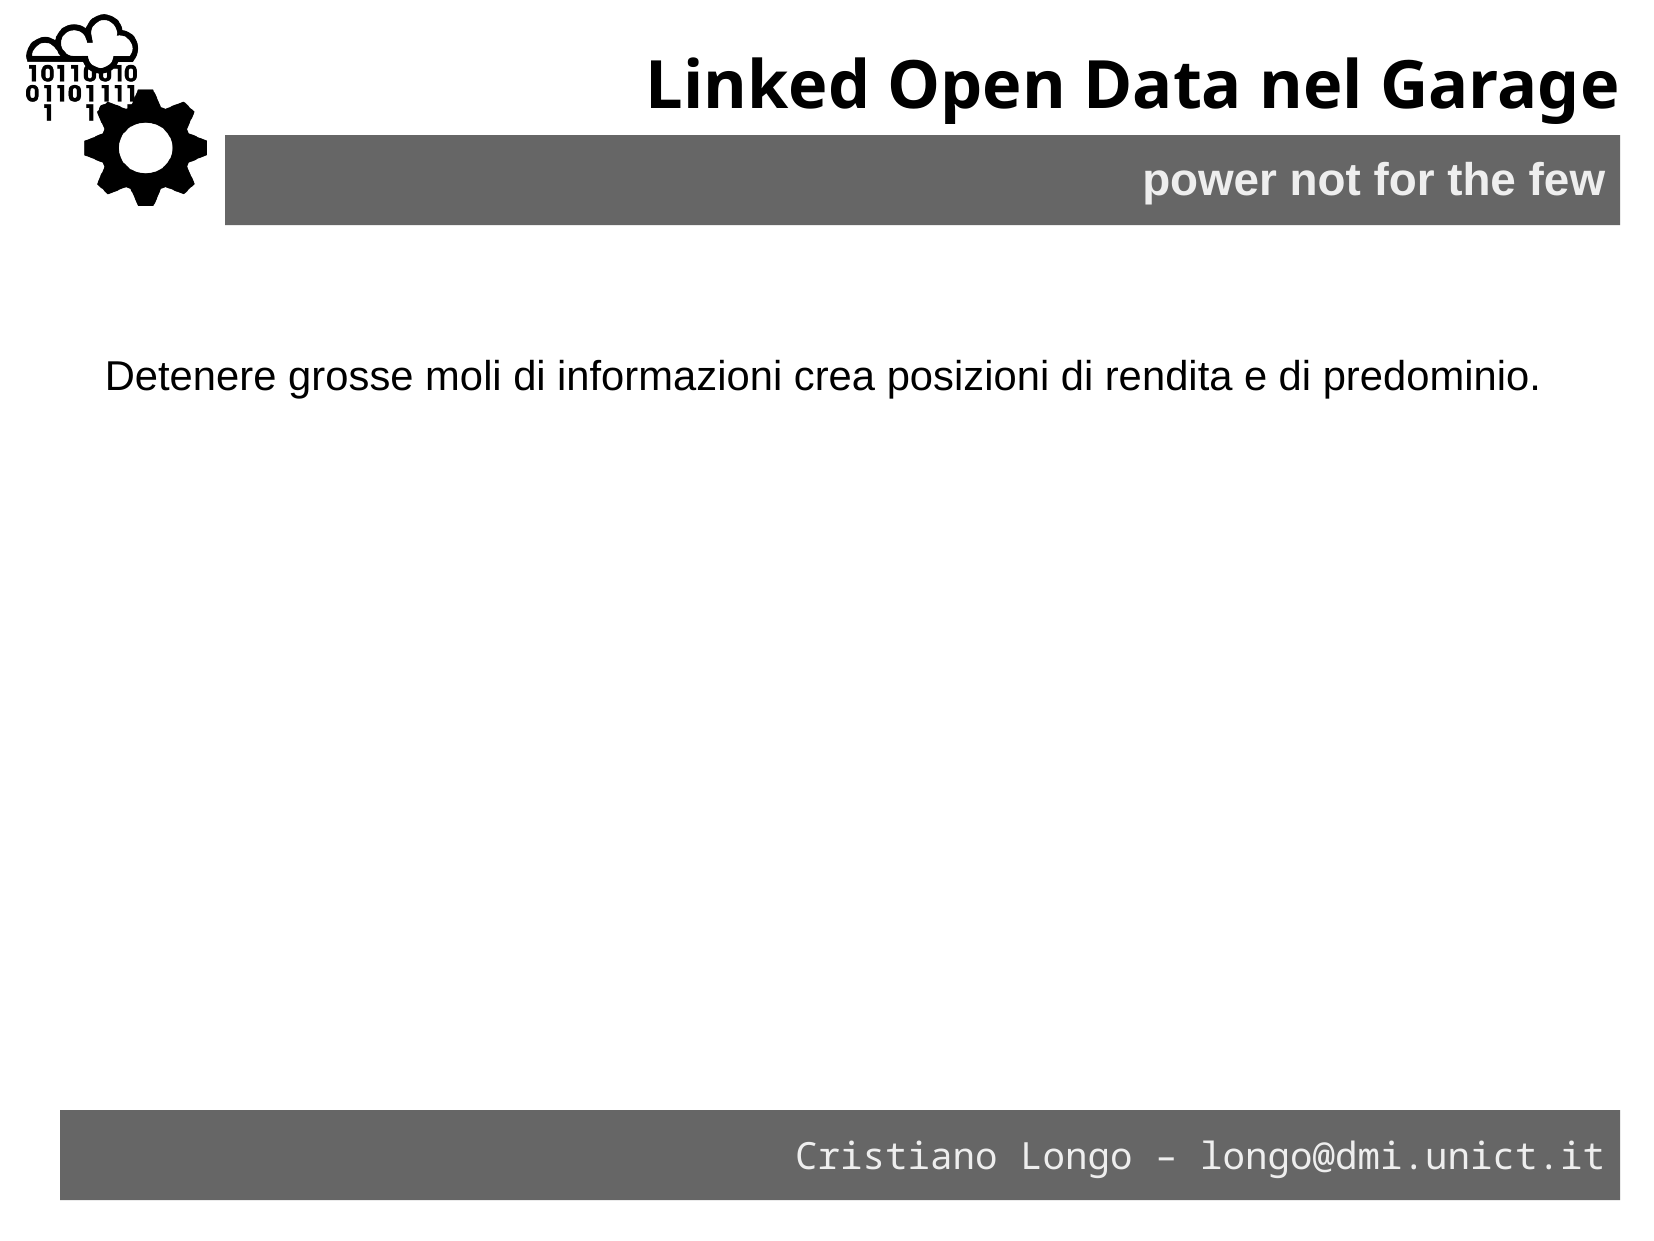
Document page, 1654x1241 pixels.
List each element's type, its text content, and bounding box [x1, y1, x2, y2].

text_box Detenere grosse moli di informazioni crea posizioni di rendita e di predominio. [90, 345, 1576, 447]
picture [26, 14, 207, 206]
text_box power not for the few [225, 135, 1621, 226]
text_box Linked Open Data nel Garage [285, 30, 1636, 123]
text_box Cristiano Longo – longo@dmi.unict.it [60, 1110, 1621, 1201]
